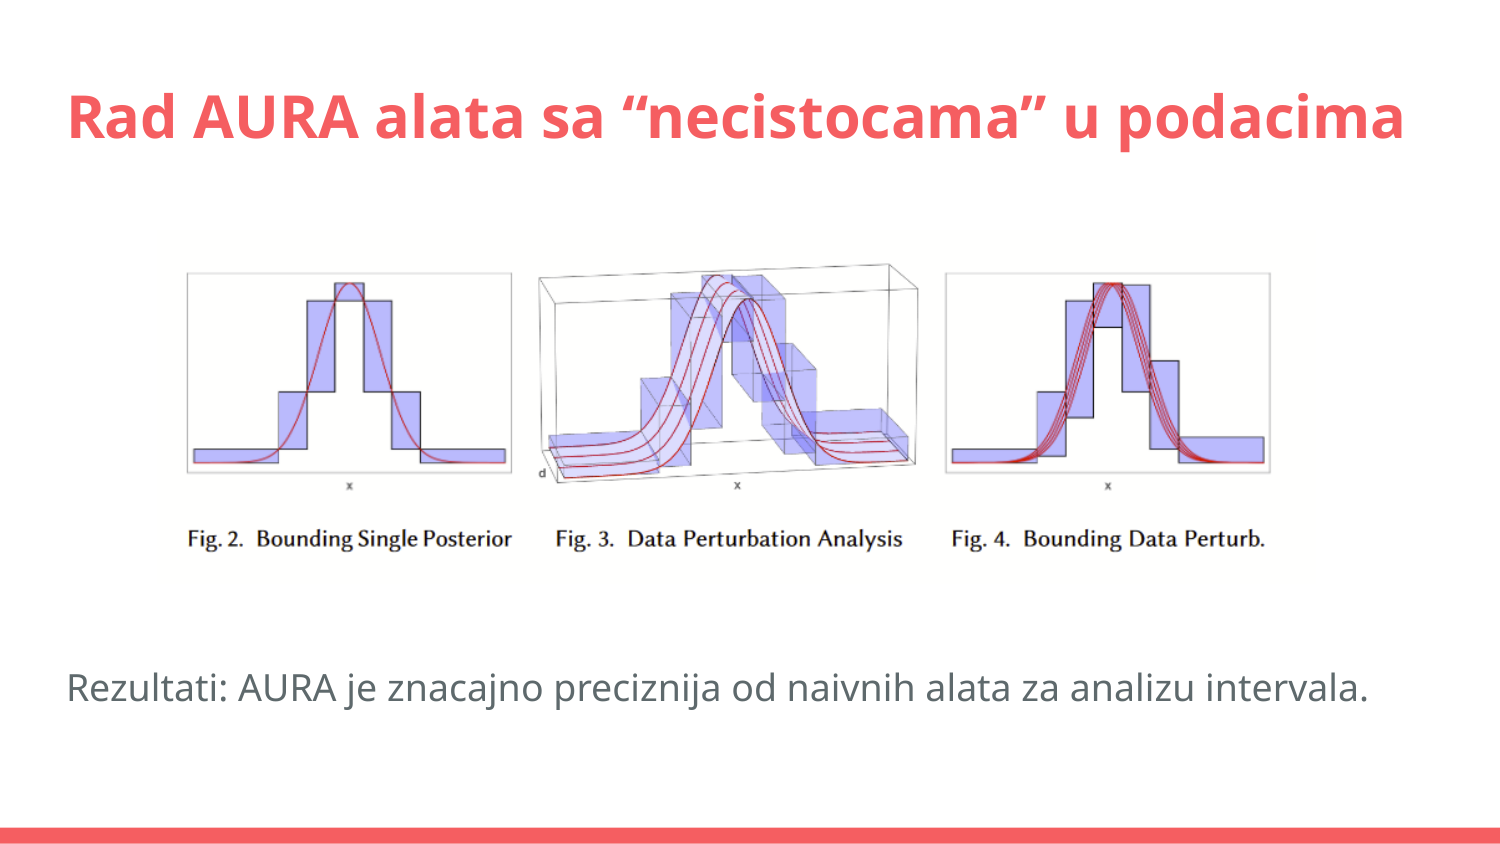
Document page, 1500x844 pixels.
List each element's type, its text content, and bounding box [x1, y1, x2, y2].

list Rezultati: AURA je znacajno preciznija od naivnih alata za analizu intervala. [51, 189, 1449, 750]
picture [157, 230, 1316, 584]
title Rad AURA alata sa “necistocama” u podacima [51, 64, 1449, 167]
